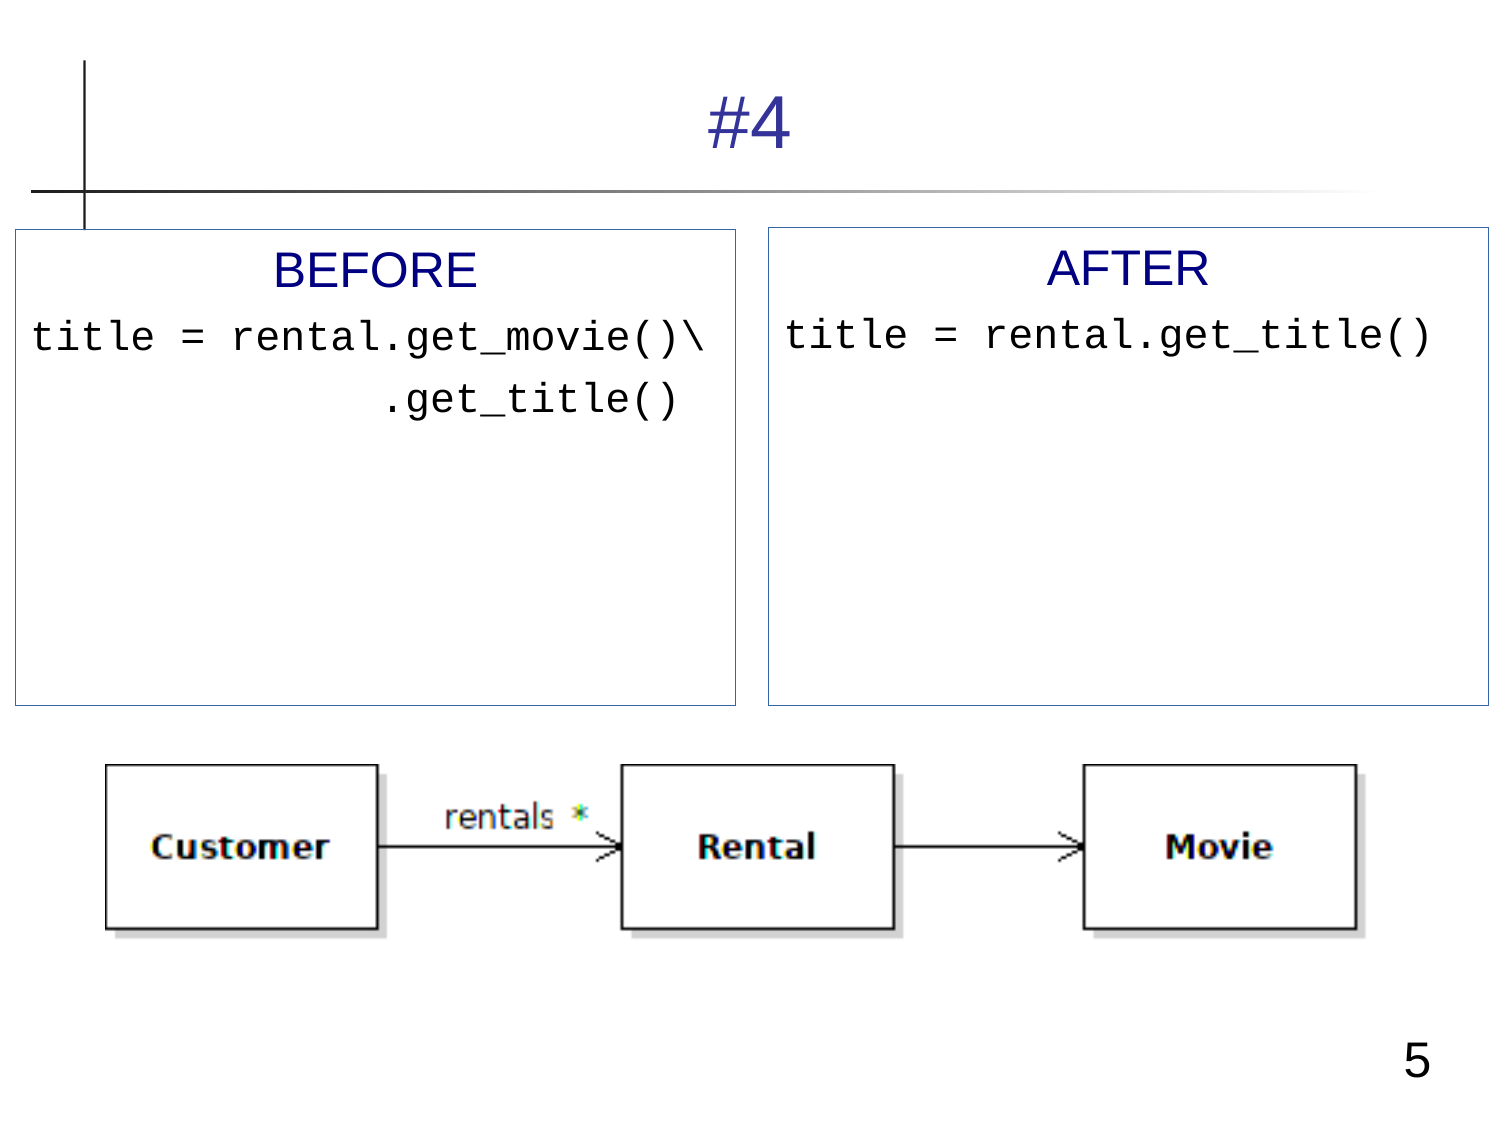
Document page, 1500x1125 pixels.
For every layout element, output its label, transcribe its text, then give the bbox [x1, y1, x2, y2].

list AFTER title = rental.get_title() [768, 227, 1489, 706]
picture [105, 764, 1369, 942]
text_box <number> [1380, 1020, 1456, 1095]
list BEFORE title = rental.get_movie()\ .get_title() [15, 229, 736, 706]
title #4 [50, 37, 1450, 201]
